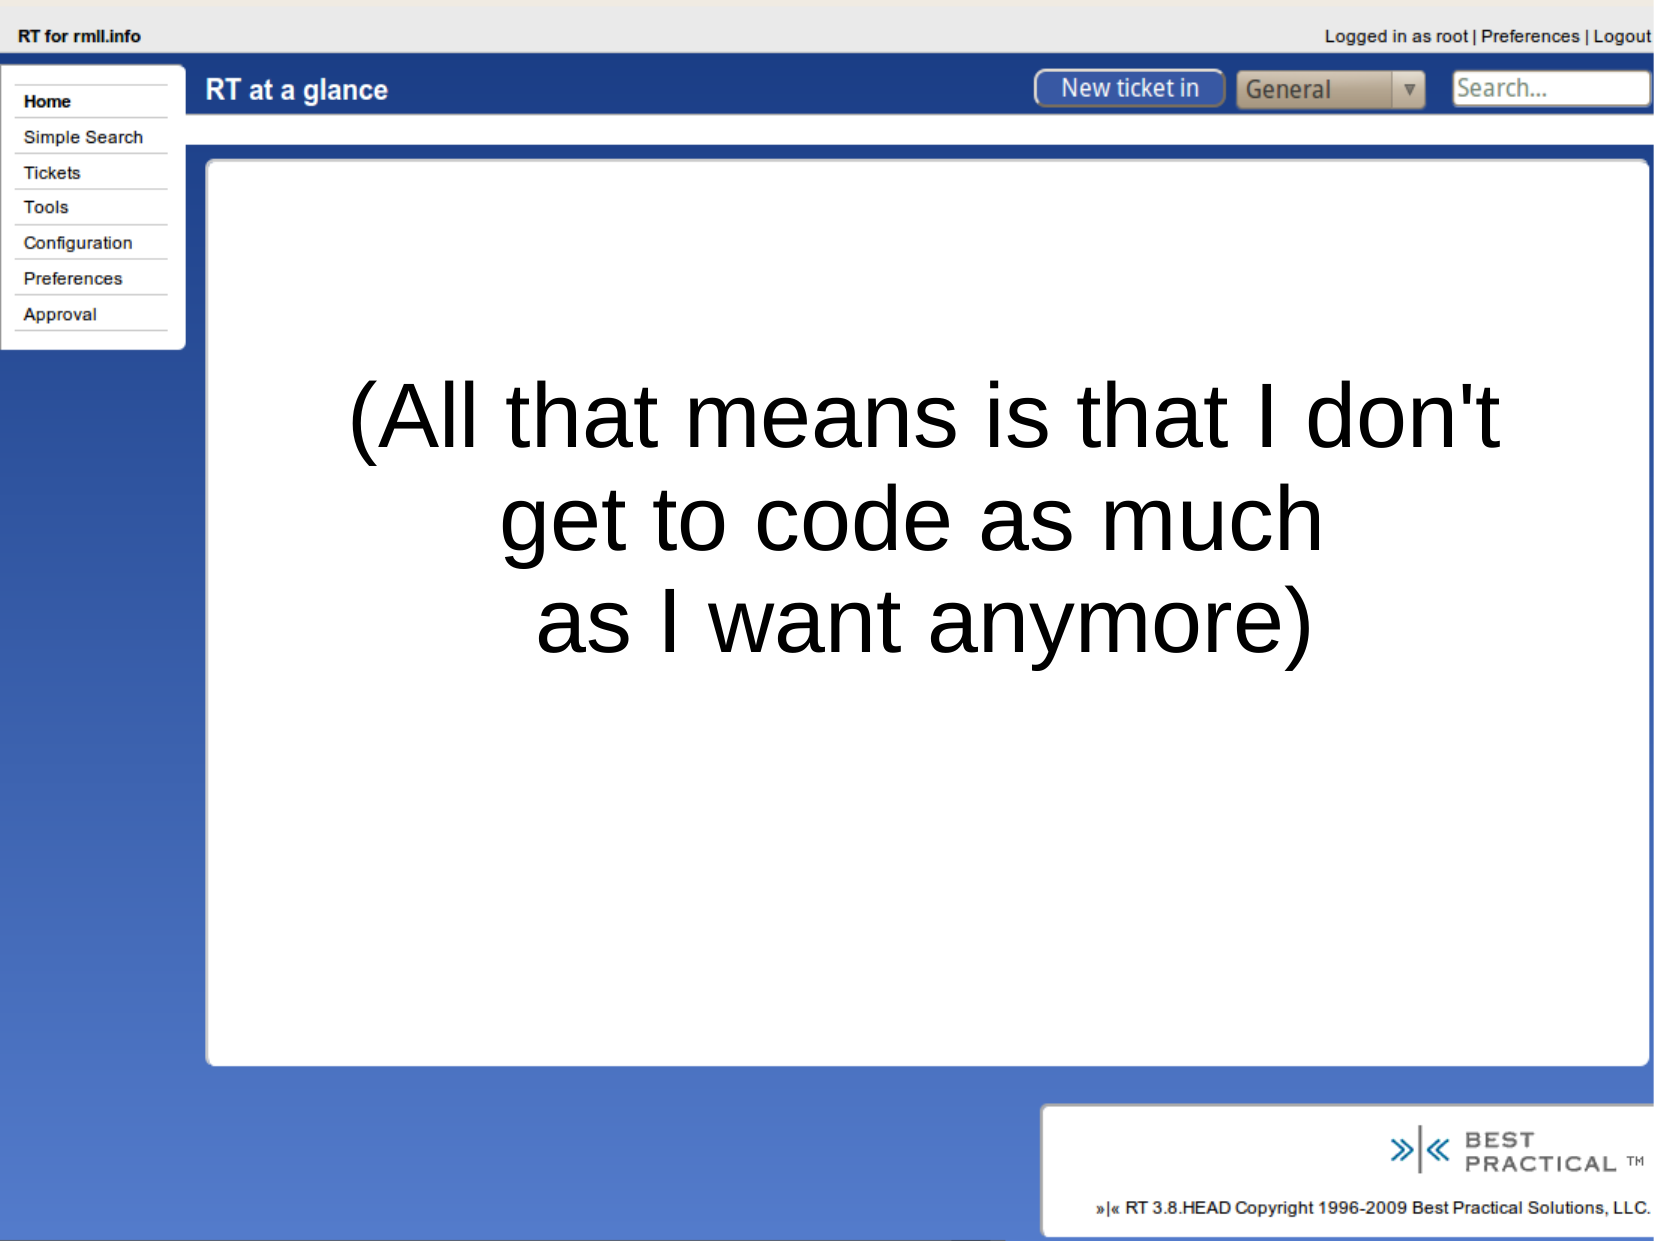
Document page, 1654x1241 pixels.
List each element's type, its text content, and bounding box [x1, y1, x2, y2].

picture [468, 0, 1654, 1241]
title (All that means is that I don't get to code as much as I want anymore) [280, 364, 1571, 673]
